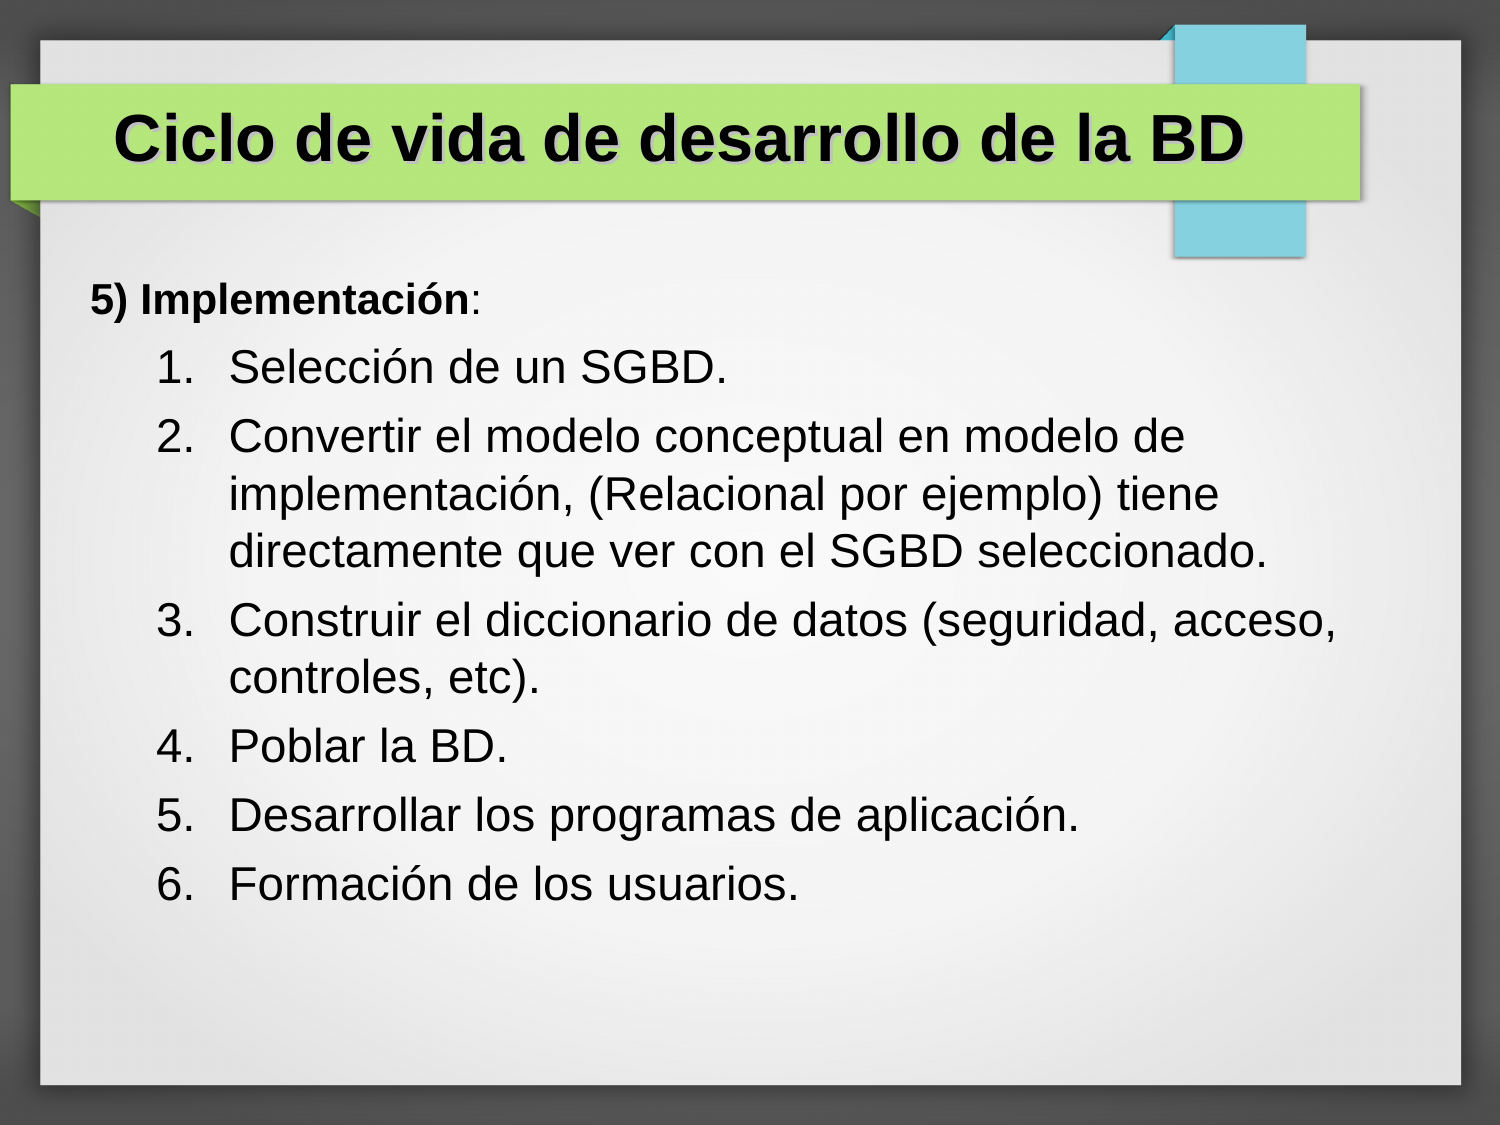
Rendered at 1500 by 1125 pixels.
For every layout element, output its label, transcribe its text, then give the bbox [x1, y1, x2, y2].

picture [0, 0, 1500, 1125]
list 5) Implementación: Selección de un SGBD. Convertir el modelo conceptual en modelo de implementación, (Relacional por ejemplo) tiene directamente que ver con el SGBD seleccionado. Construir el diccionario de datos (seguridad, acceso, controles, etc). Poblar la BD. Desarrollar los programas de aplicación. Formación de los usuarios. [75, 267, 1426, 921]
title Ciclo de vida de desarrollo de la BD [75, 85, 1347, 193]
